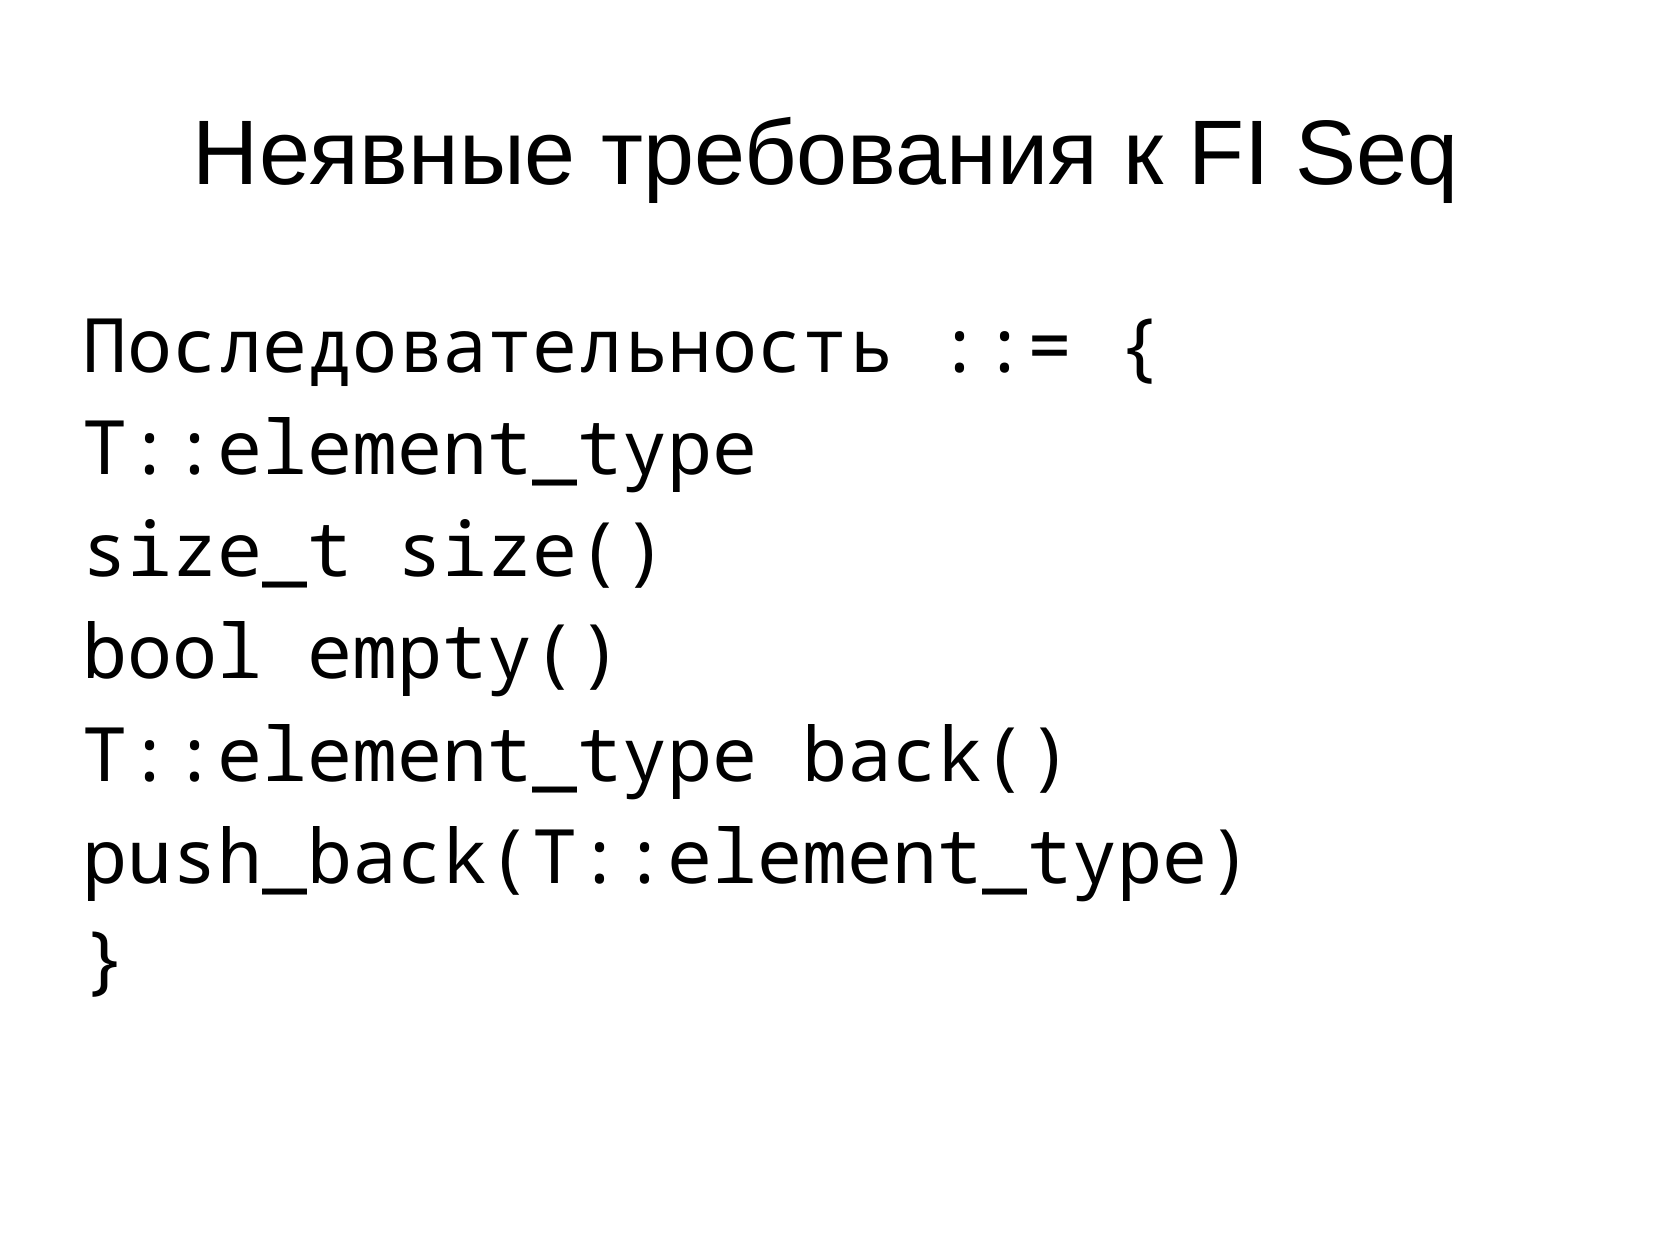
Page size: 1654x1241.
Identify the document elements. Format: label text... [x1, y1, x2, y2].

title Неявные требования к FI Seq [82, 49, 1571, 257]
subtitle Последовательность ::= { T::element_type size_t size() bool empty() T::element_type back() push_back(T::element_type) } [82, 290, 1571, 1010]
